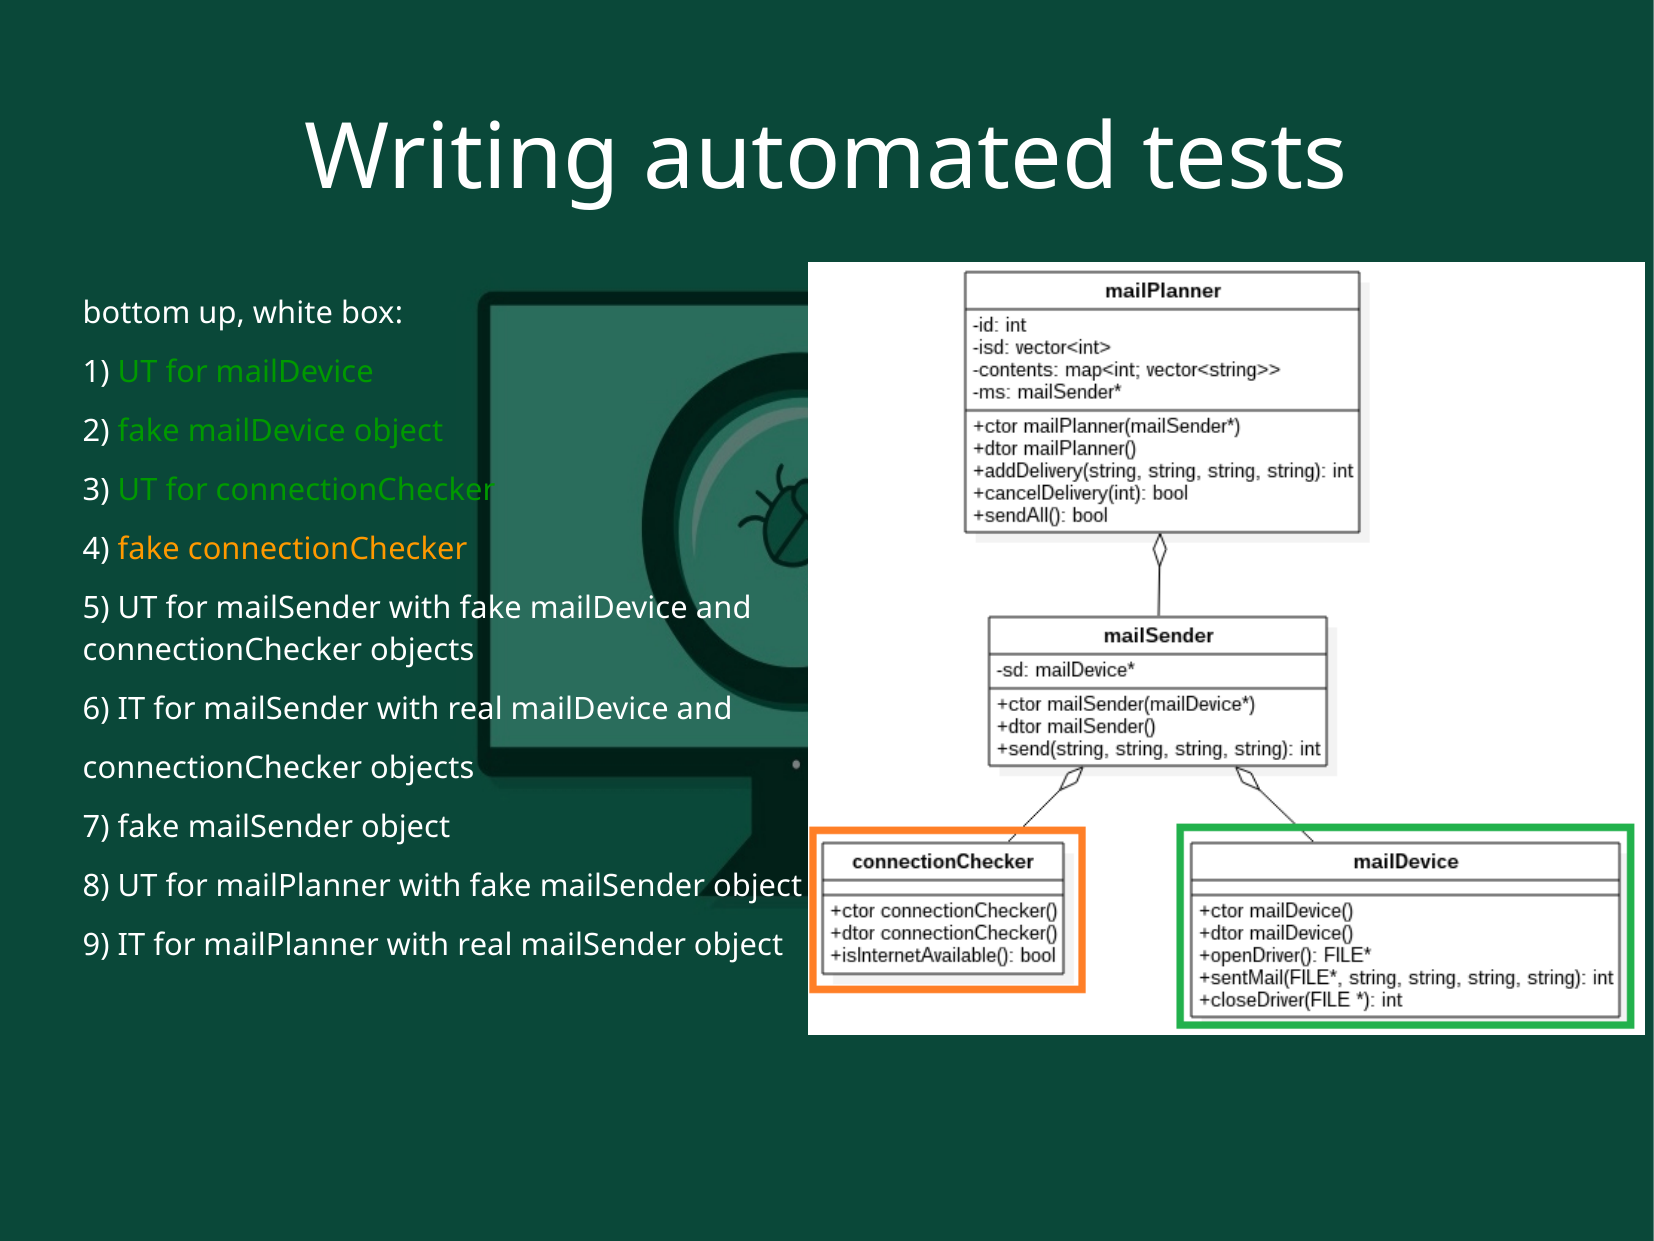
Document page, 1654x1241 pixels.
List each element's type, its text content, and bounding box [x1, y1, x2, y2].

title Writing automated tests [82, 49, 1571, 257]
picture [0, 0, 1654, 1241]
list bottom up, white box: 1) UT for mailDevice 2) fake mailDevice object 3) UT for connectionChecker 4) fake connectionChecker 5) UT for mailSender with fake mailDevice and connectionChecker objects 6) IT for mailSender with real mailDevice and connectionChecker objects 7) fake mailSender object 8) UT for mailPlanner with fake mailSender object 9) IT for mailPlanner with real mailSender object [82, 290, 808, 1010]
